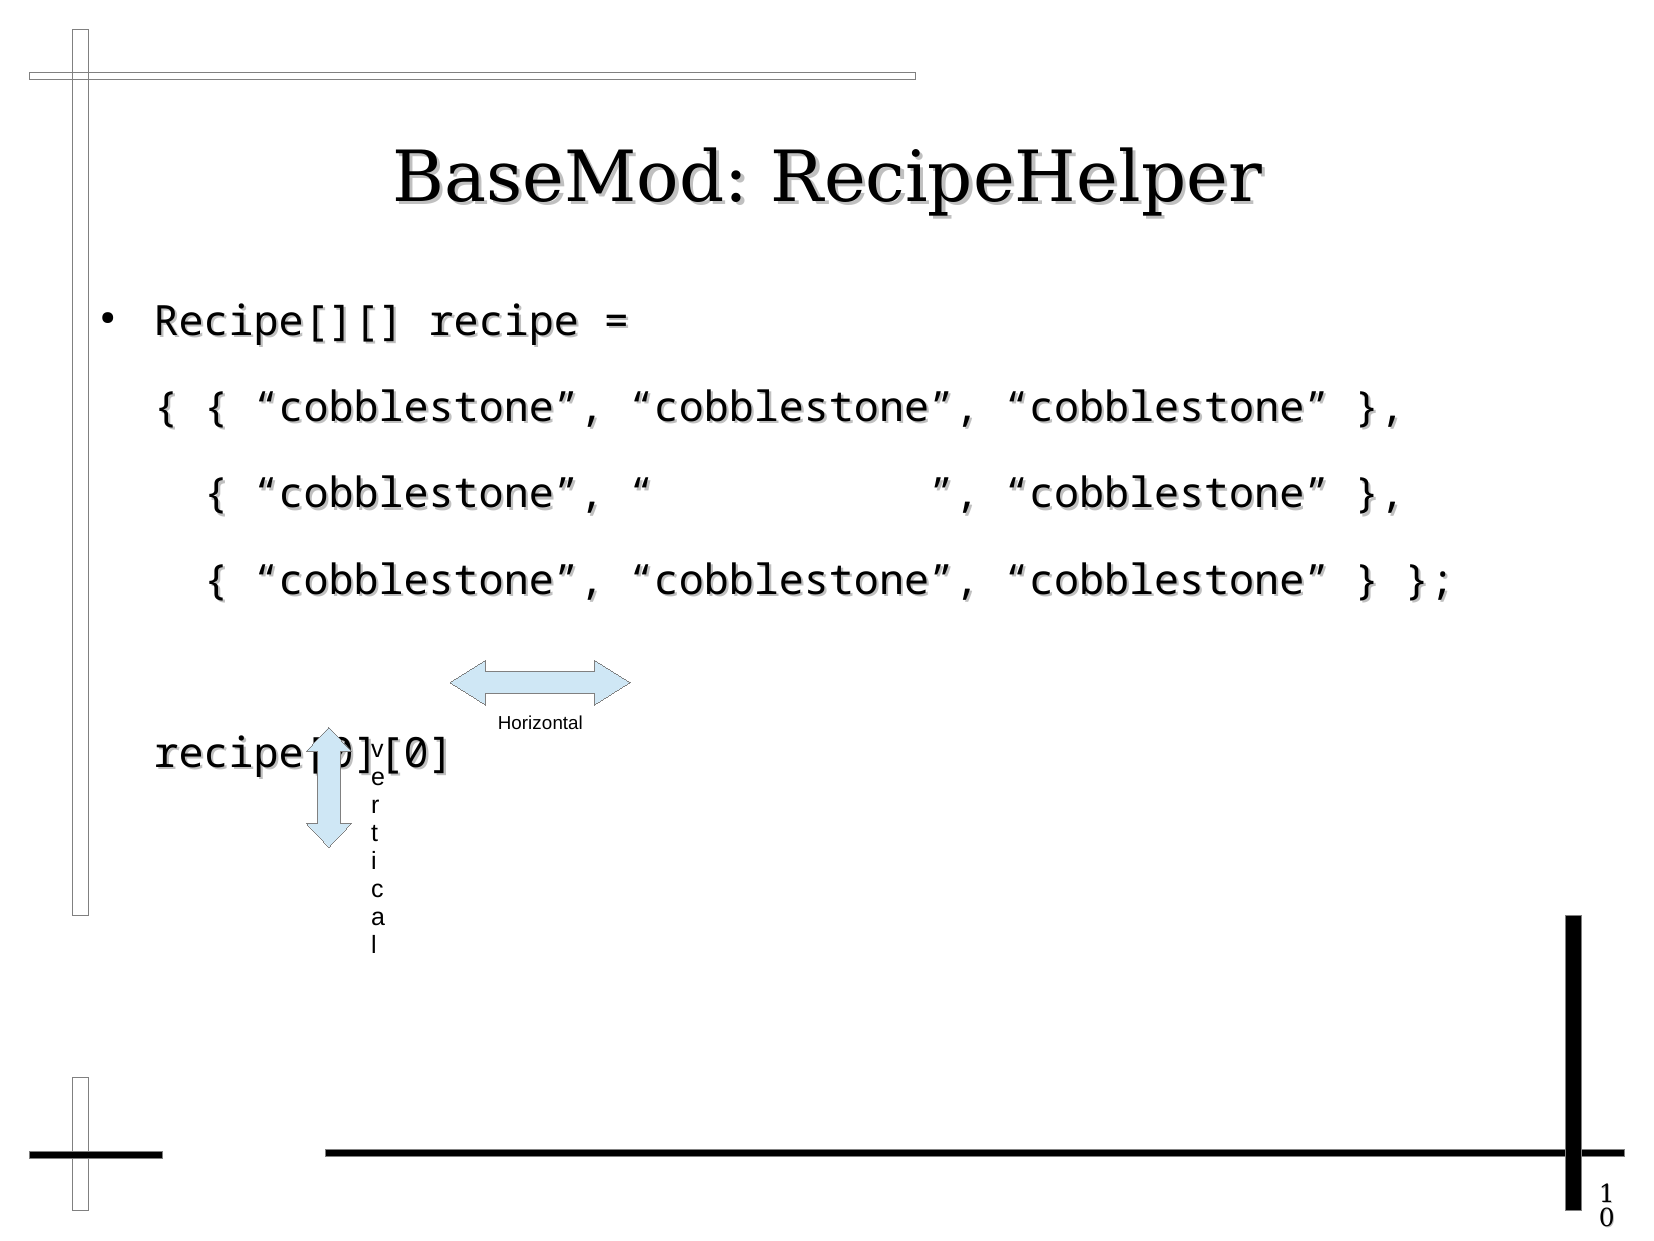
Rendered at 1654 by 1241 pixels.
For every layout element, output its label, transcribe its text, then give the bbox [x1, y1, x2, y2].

text_box vertical [356, 727, 397, 966]
list Recipe[][] recipe = { { “cobblestone”, “cobblestone”, “cobblestone” }, { “cobblestone”, “ ”, “cobblestone” }, { “cobblestone”, “cobblestone”, “cobblestone” } }; recipe[0][0] [82, 290, 1538, 995]
title BaseMod: RecipeHelper [121, 88, 1534, 266]
text_box Horizontal [483, 705, 619, 756]
text_box [306, 727, 352, 848]
text_box [450, 660, 631, 705]
